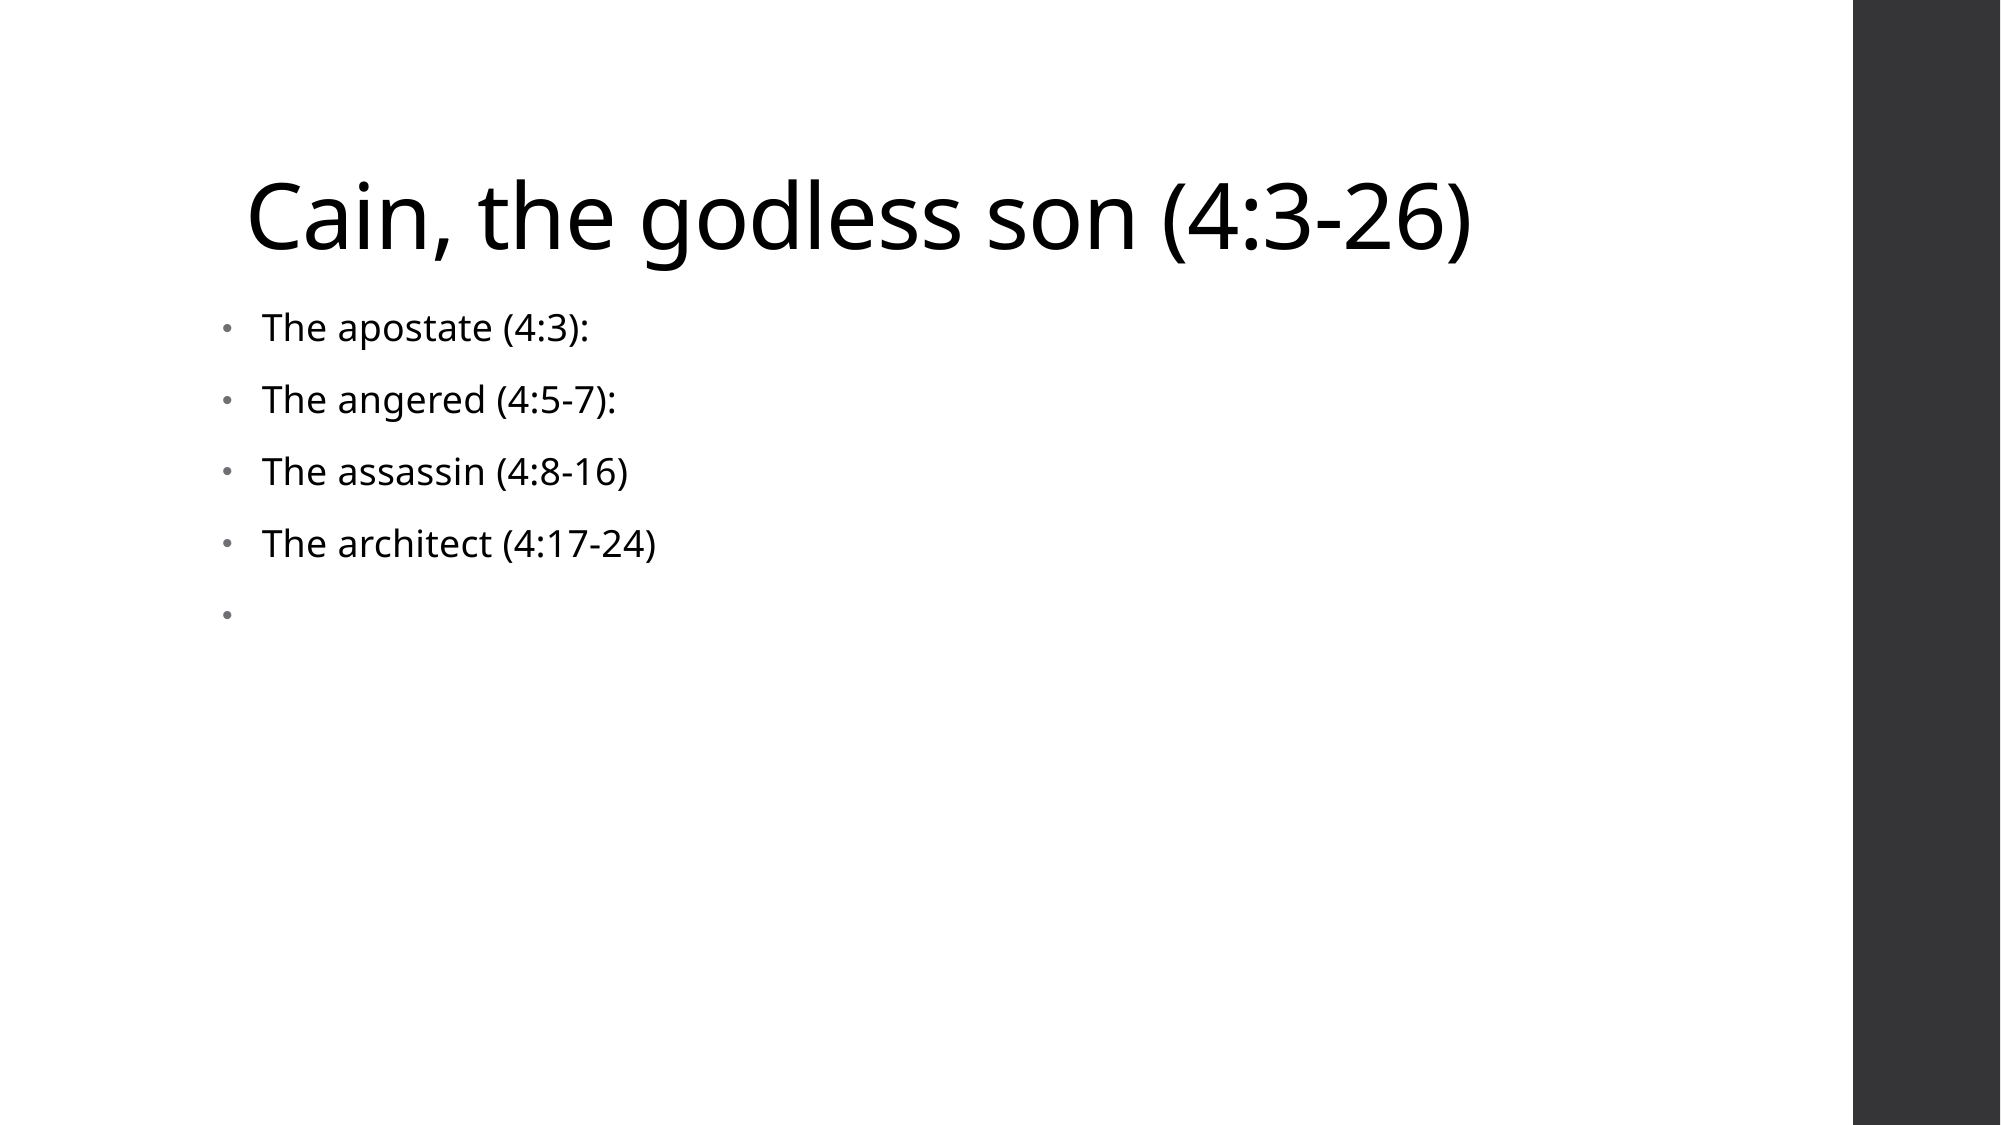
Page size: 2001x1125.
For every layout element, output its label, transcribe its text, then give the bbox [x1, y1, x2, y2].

title Cain, the godless son (4:3-26) [206, 60, 1797, 278]
list The apostate (4:3): The angered (4:5-7): The assassin (4:8-16) The architect (4:17-24) [206, 299, 1617, 1014]
